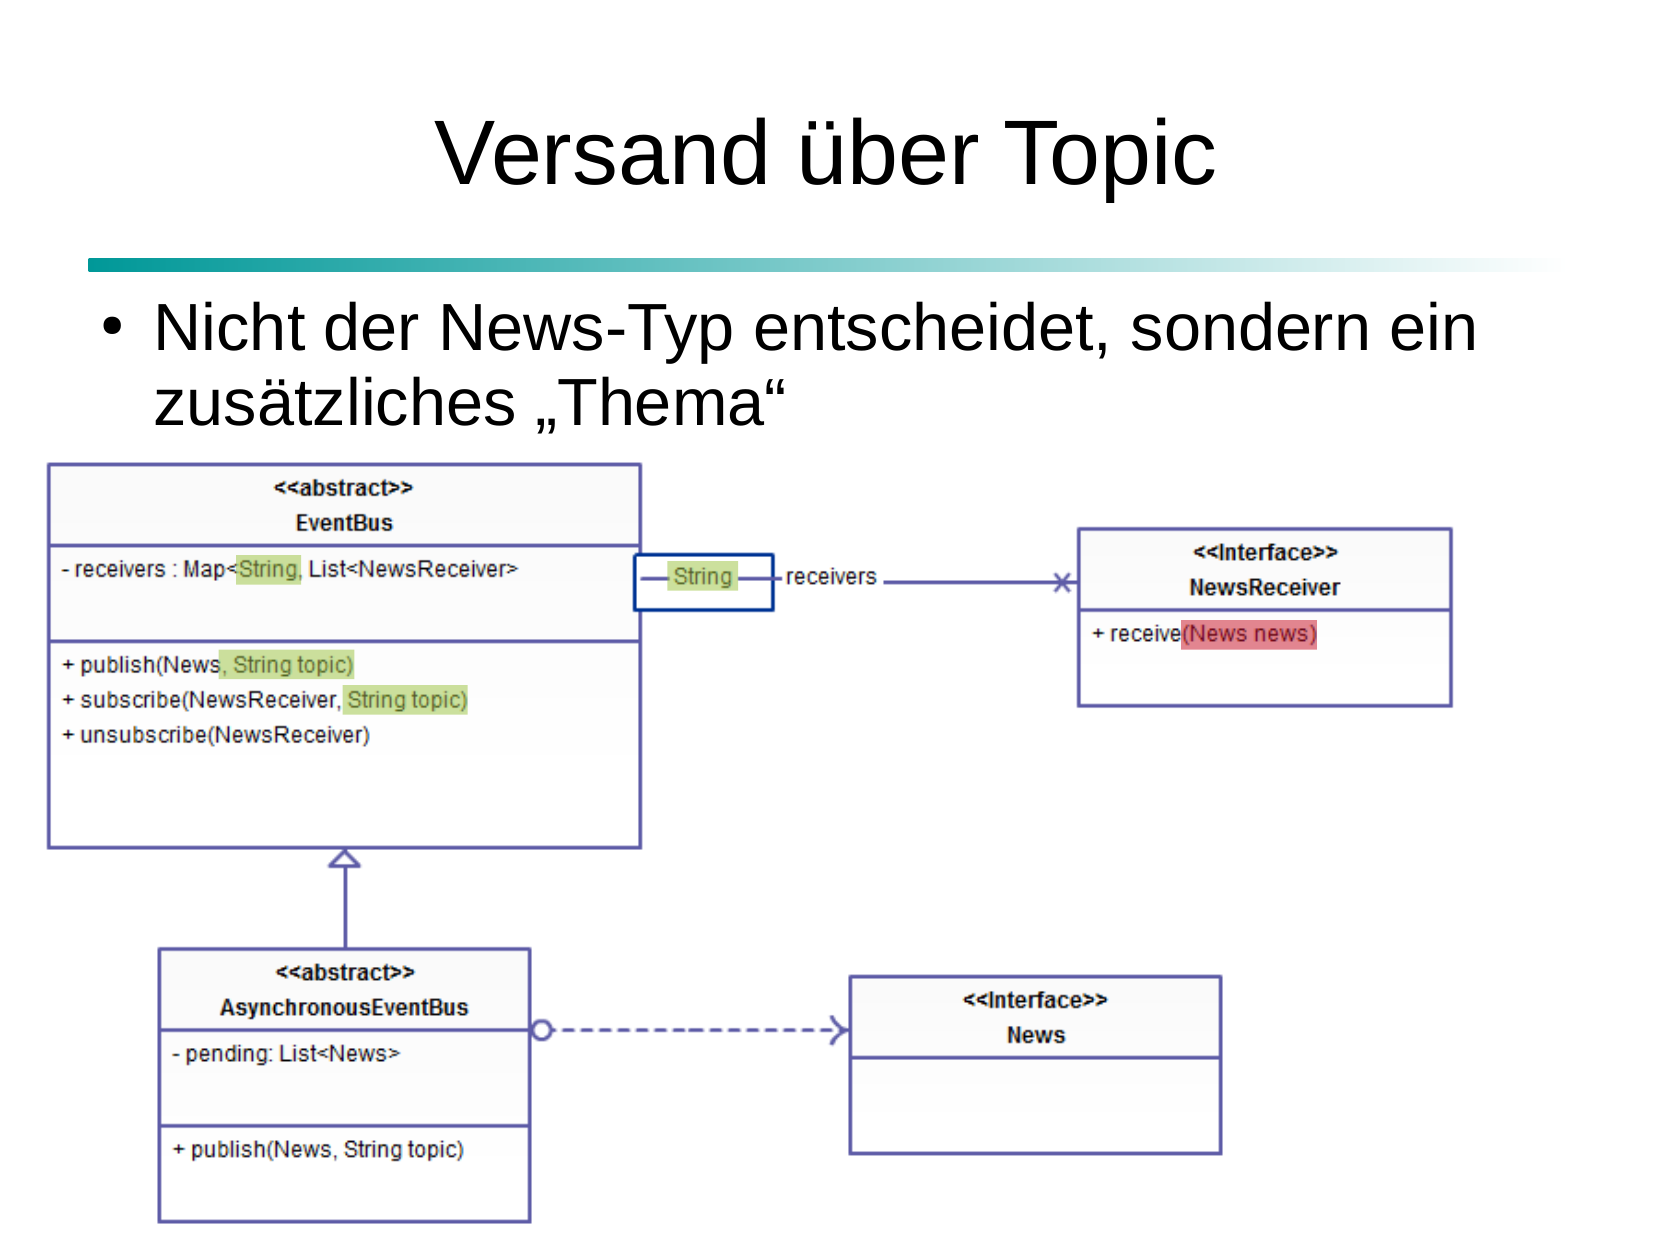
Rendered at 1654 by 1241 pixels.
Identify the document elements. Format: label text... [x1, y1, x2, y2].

text_box [342, 685, 468, 715]
picture [40, 452, 1468, 1235]
text_box [218, 649, 355, 680]
list Nicht der News-Typ entscheidet, sondern ein zusätzliches „Thema“ [82, 290, 1571, 1109]
text_box [236, 555, 302, 585]
text_box [1181, 620, 1317, 650]
title Versand über Topic [82, 49, 1571, 257]
text_box [667, 561, 739, 591]
